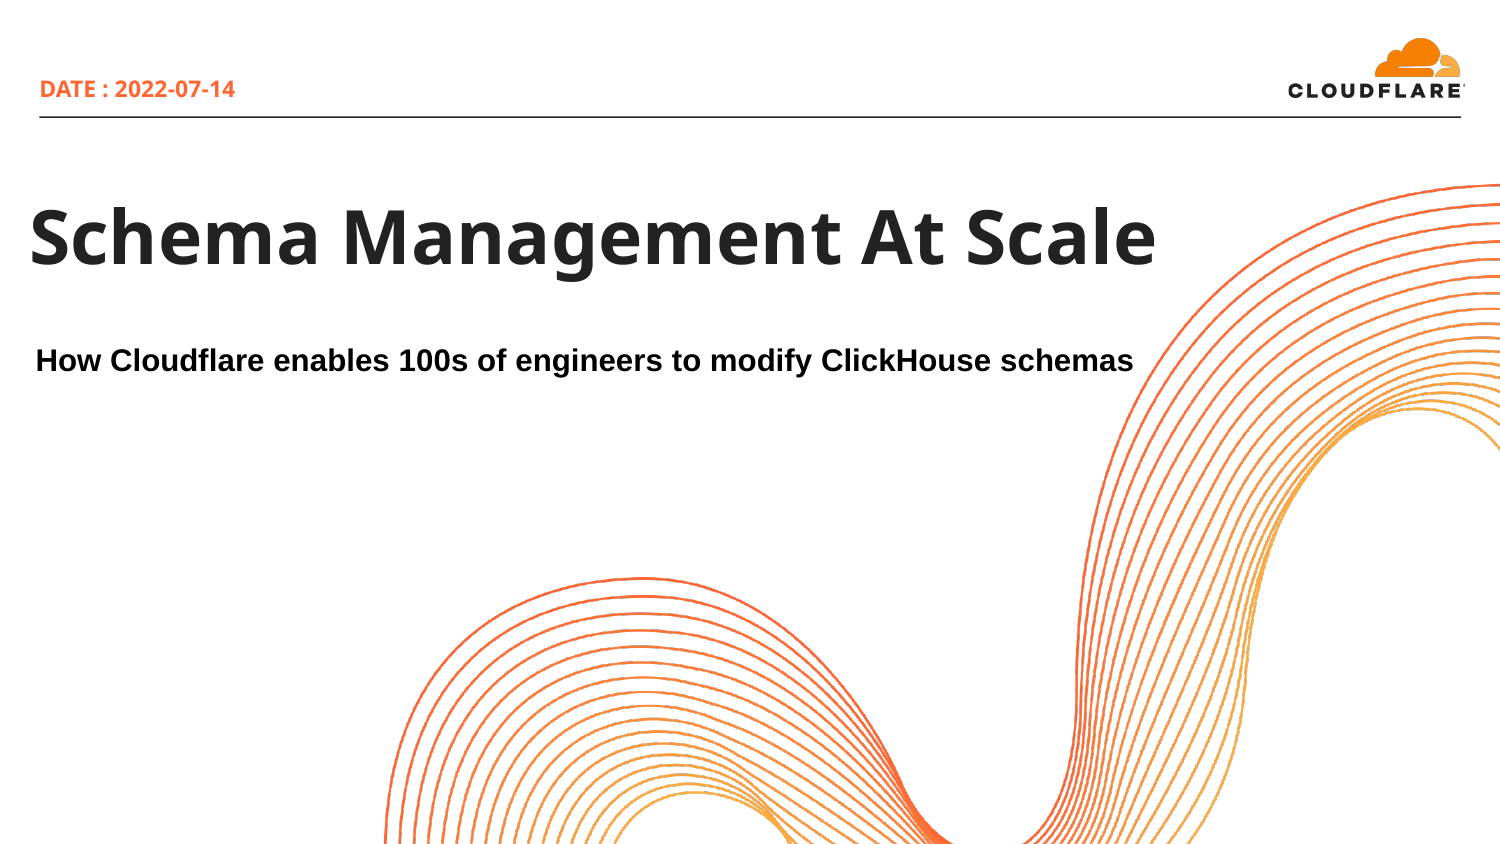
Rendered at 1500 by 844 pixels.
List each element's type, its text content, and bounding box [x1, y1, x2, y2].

list DATE : 2022-07-14 [39, 63, 731, 102]
title Schema Management At Scale [29, 189, 1347, 448]
picture [1288, 38, 1466, 98]
title How Cloudflare enables 100s of engineers to modify ClickHouse schemas [35, 288, 1353, 547]
